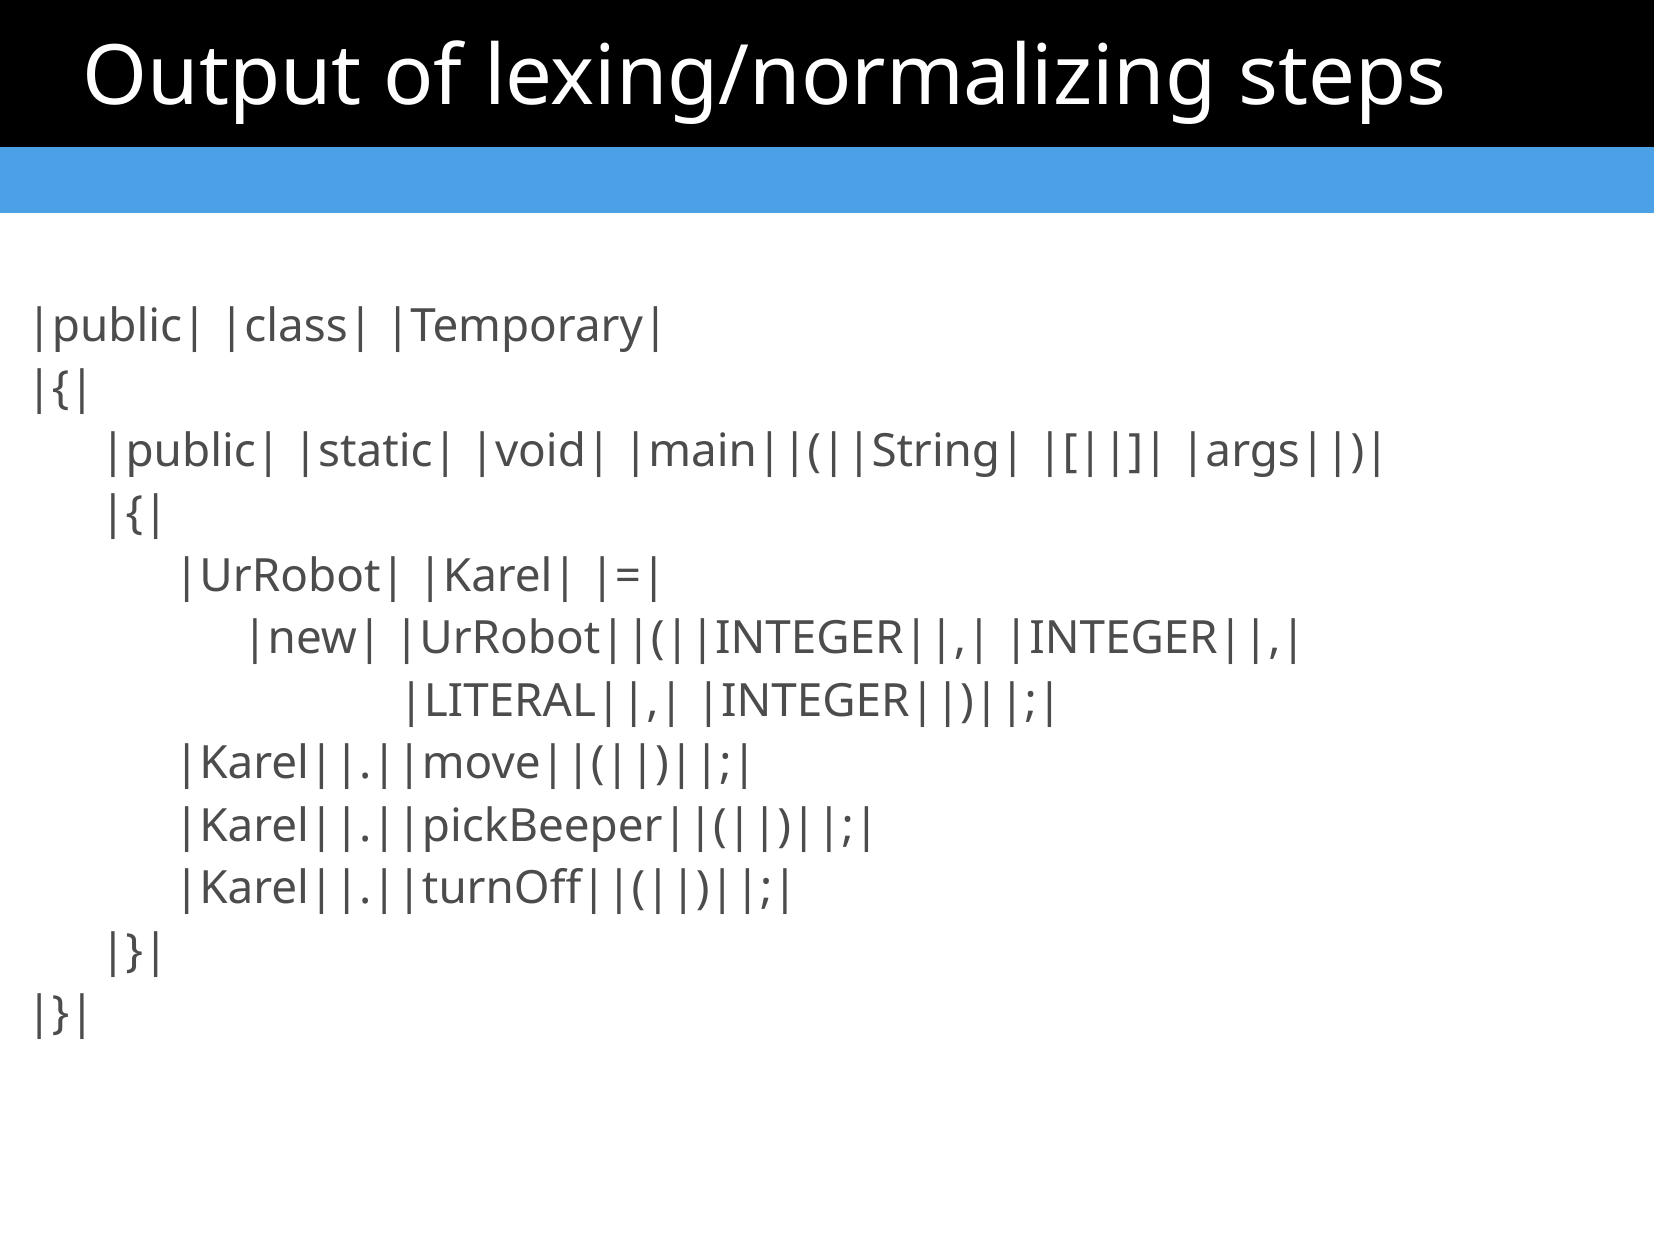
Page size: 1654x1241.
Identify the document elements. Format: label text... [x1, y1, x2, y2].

title Output of lexing/normalizing steps [82, 8, 1571, 136]
text_box |public| |class| |Temporary| |{| |public| |static| |void| |main||(||String| |[||]| |args||)| |{| |UrRobot| |Karel| |=| |new| |UrRobot||(||INTEGER||,| |INTEGER||,| |LITERAL||,| |INTEGER||)||;| |Karel||.||move||(||)||;| |Karel||.||pickBeeper||(||)||;| |Karel||.||turnOff||(||)||;| |}| |}| [11, 284, 1361, 939]
